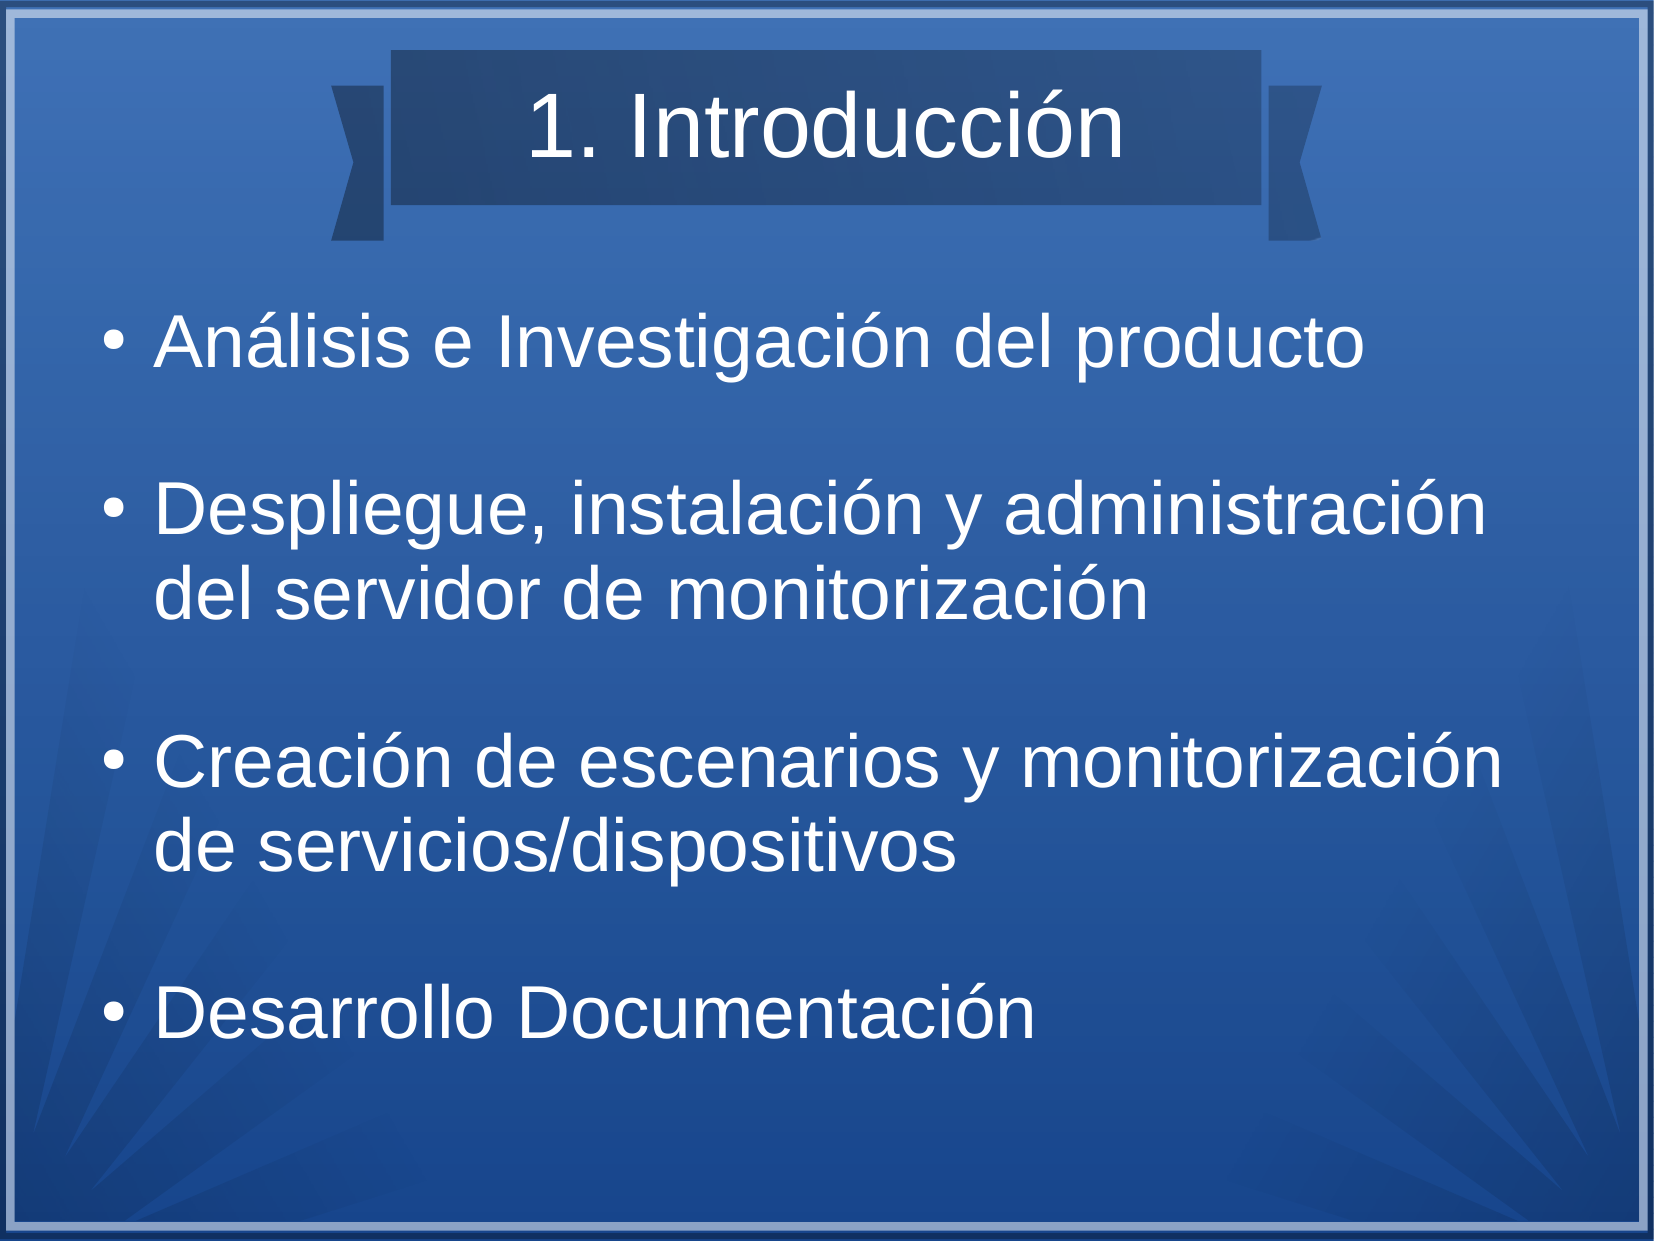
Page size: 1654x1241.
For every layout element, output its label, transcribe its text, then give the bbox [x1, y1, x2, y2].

title 1. Introducción [389, 47, 1264, 205]
list Análisis e Investigación del producto Despliegue, instalación y administración del servidor de monitorización Creación de escenarios y monitorización de servicios/dispositivos Desarrollo Documentación [82, 299, 1571, 1241]
